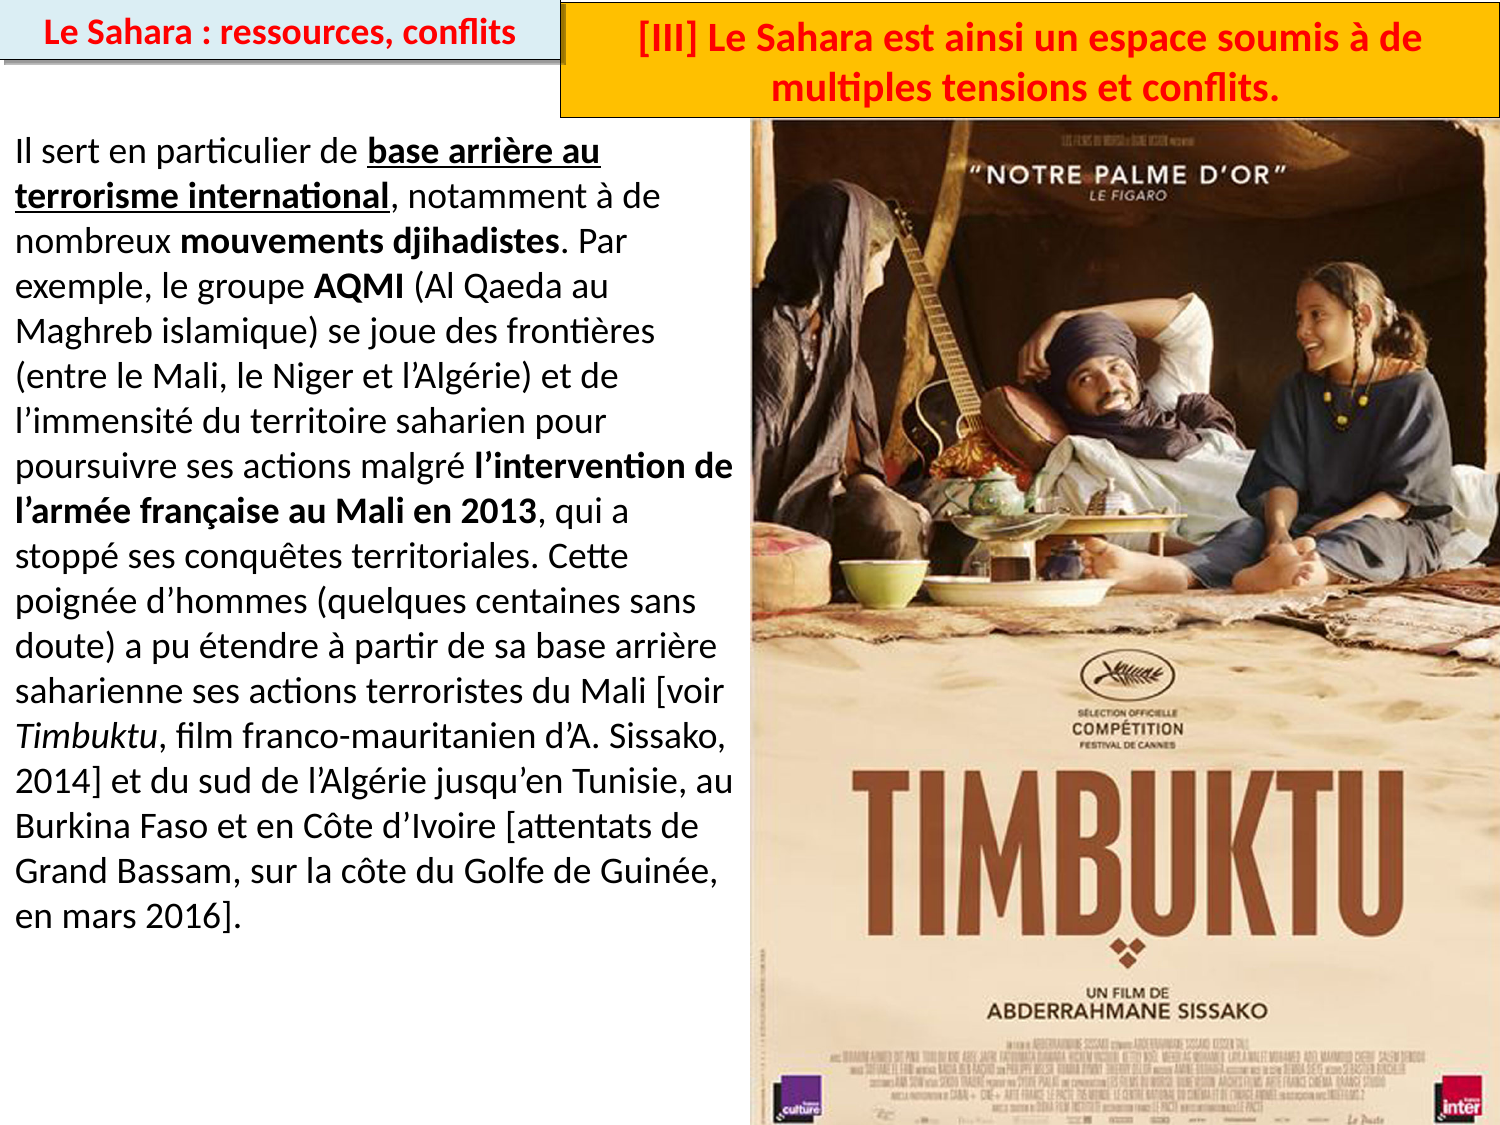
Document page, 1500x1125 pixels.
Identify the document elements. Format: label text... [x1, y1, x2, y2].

text_box [III] Le Sahara est ainsi un espace soumis à de multiples tensions et conflits. [560, 2, 1500, 118]
picture [750, 118, 1500, 1125]
text_box Il sert en particulier de base arrière au terrorisme international, notamment à de nombreux mouvements djihadistes. Par exemple, le groupe AQMI (Al Qaeda au Maghreb islamique) se joue des frontières (entre le Mali, le Niger et l’Algérie) et de l’immensité du territoire saharien pour poursuivre ses actions malgré l’intervention de l’armée française au Mali en 2013, qui a stoppé ses conquêtes territoriales. Cette poignée d’hommes (quelques centaines sans doute) a pu étendre à partir de sa base arrière saharienne ses actions terroristes du Mali [voir Timbuktu, film franco-mauritanien d’A. Sissako, 2014] et du sud de l’Algérie jusqu’en Tunisie, au Burkina Faso et en Côte d’Ivoire [attentats de Grand Bassam, sur la côte du Golfe de Guinée, en mars 2016]. [0, 118, 750, 944]
text_box Le Sahara : ressources, conflits [0, 0, 561, 60]
